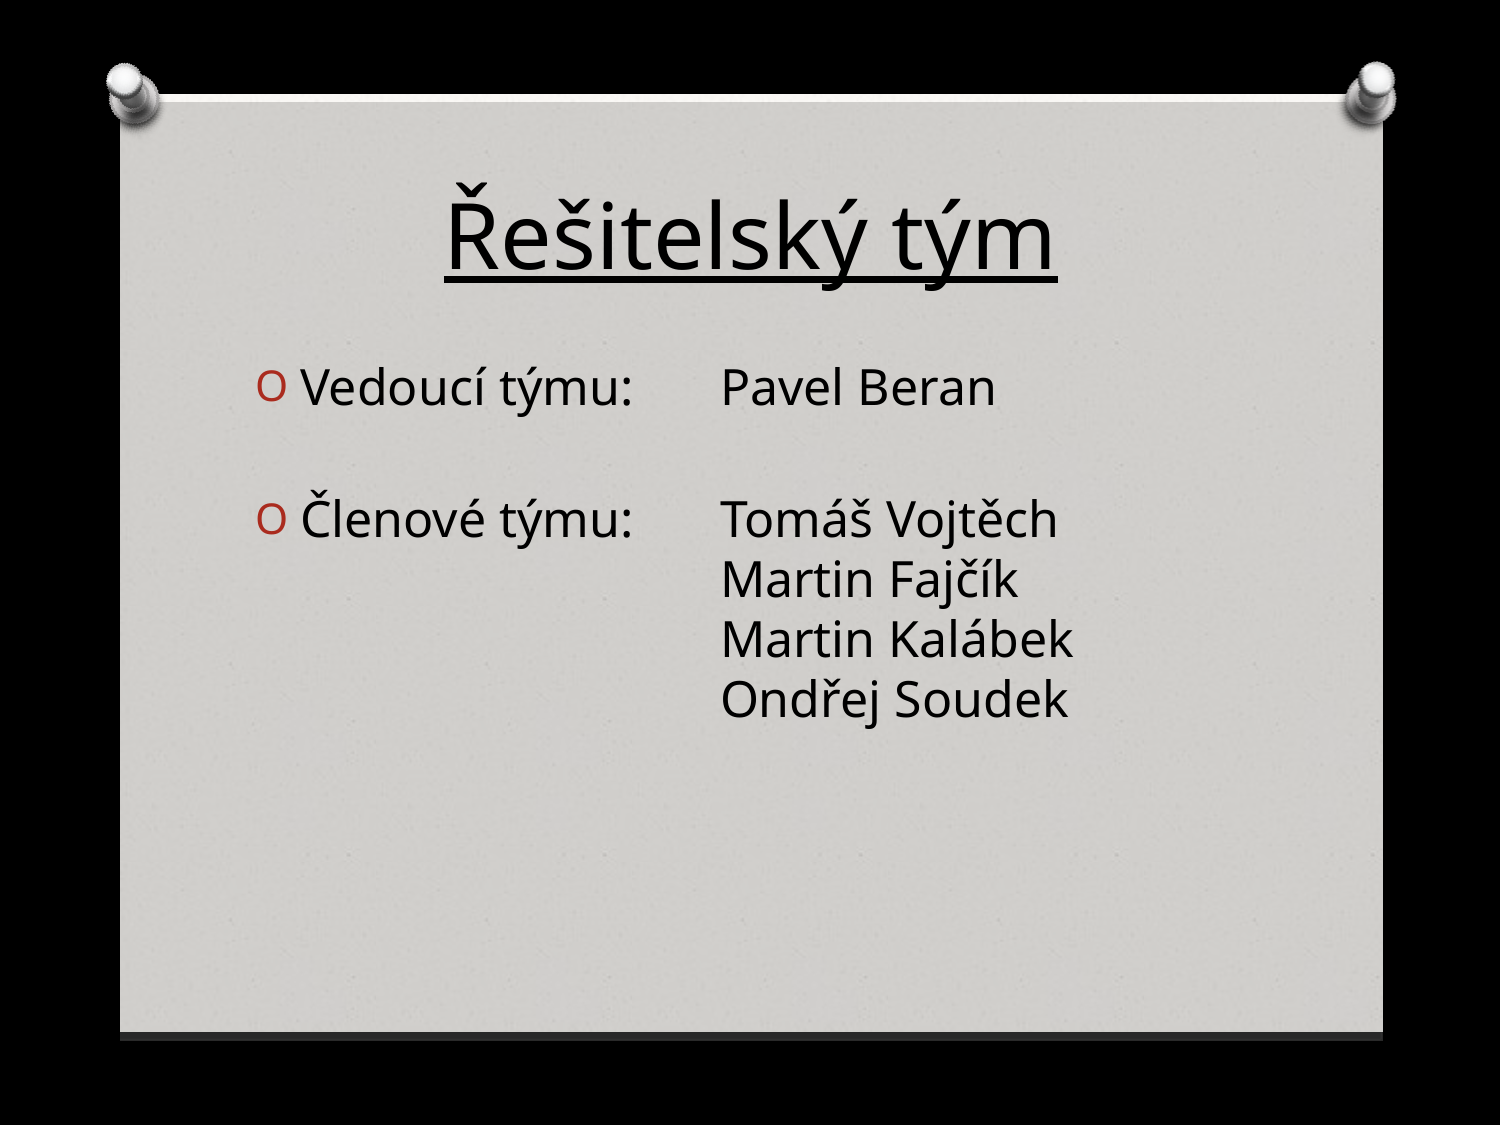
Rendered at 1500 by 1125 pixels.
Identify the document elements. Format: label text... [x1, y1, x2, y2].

title Řešitelský tým [179, 134, 1323, 332]
list Vedoucí týmu: Pavel Beran Členové týmu: Tomáš Vojtěch Martin Fajčík Martin Kalábek Ondřej Soudek [240, 347, 1257, 939]
